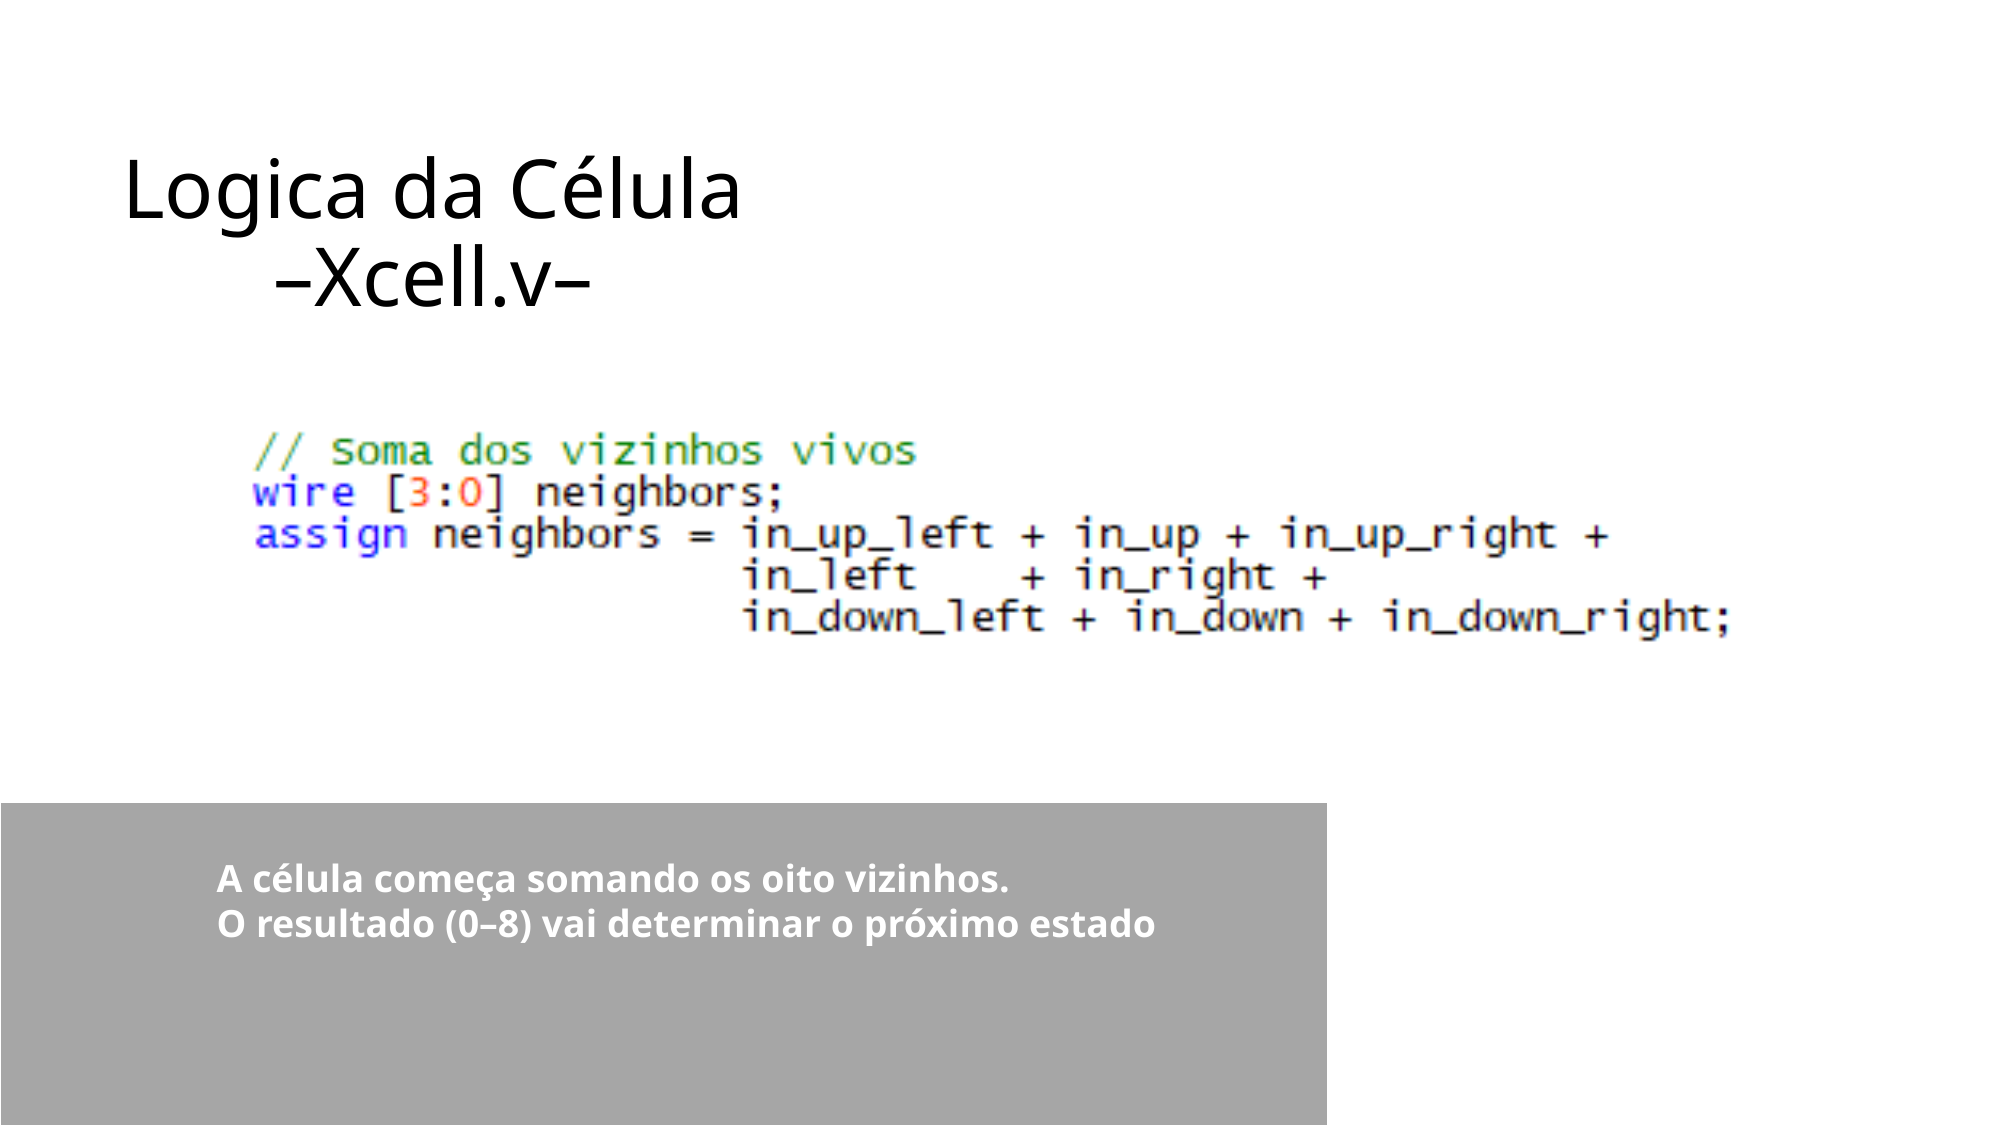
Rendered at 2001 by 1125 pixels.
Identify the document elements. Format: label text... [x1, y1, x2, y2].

title Logica da Célula –Xcell.v– [84, 108, 784, 364]
text_box A célula começa somando os oito vizinhos. O resultado (0–8) vai determinar o próximo estado [201, 847, 1202, 1000]
picture [157, 412, 1826, 669]
text_box [1, 803, 1327, 1125]
